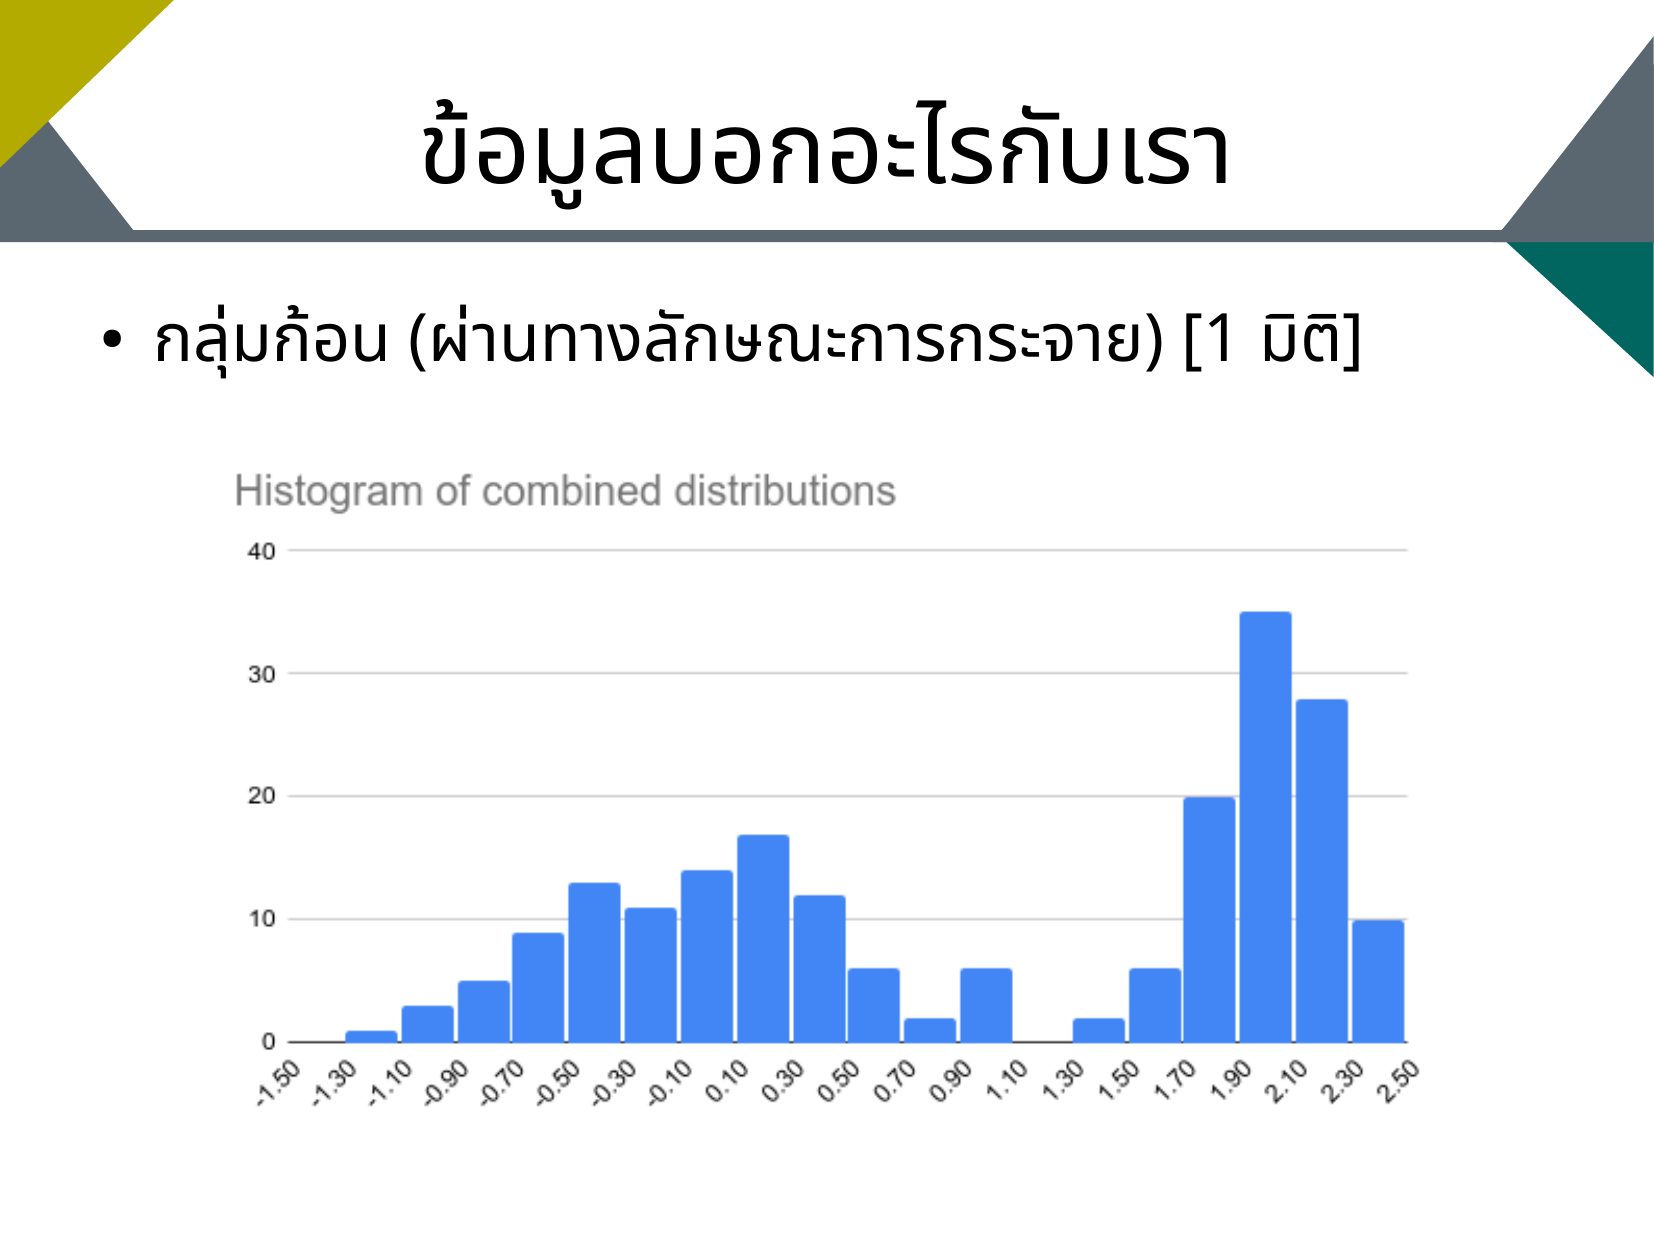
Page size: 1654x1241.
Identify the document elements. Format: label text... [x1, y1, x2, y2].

title ข้อมูลบอกอะไรกับเรา [82, 49, 1571, 257]
picture [200, 437, 1434, 1146]
list กลุ่มก้อน (ผ่านทางลักษณะการกระจาย) [1 มิติ] [82, 290, 1571, 1108]
